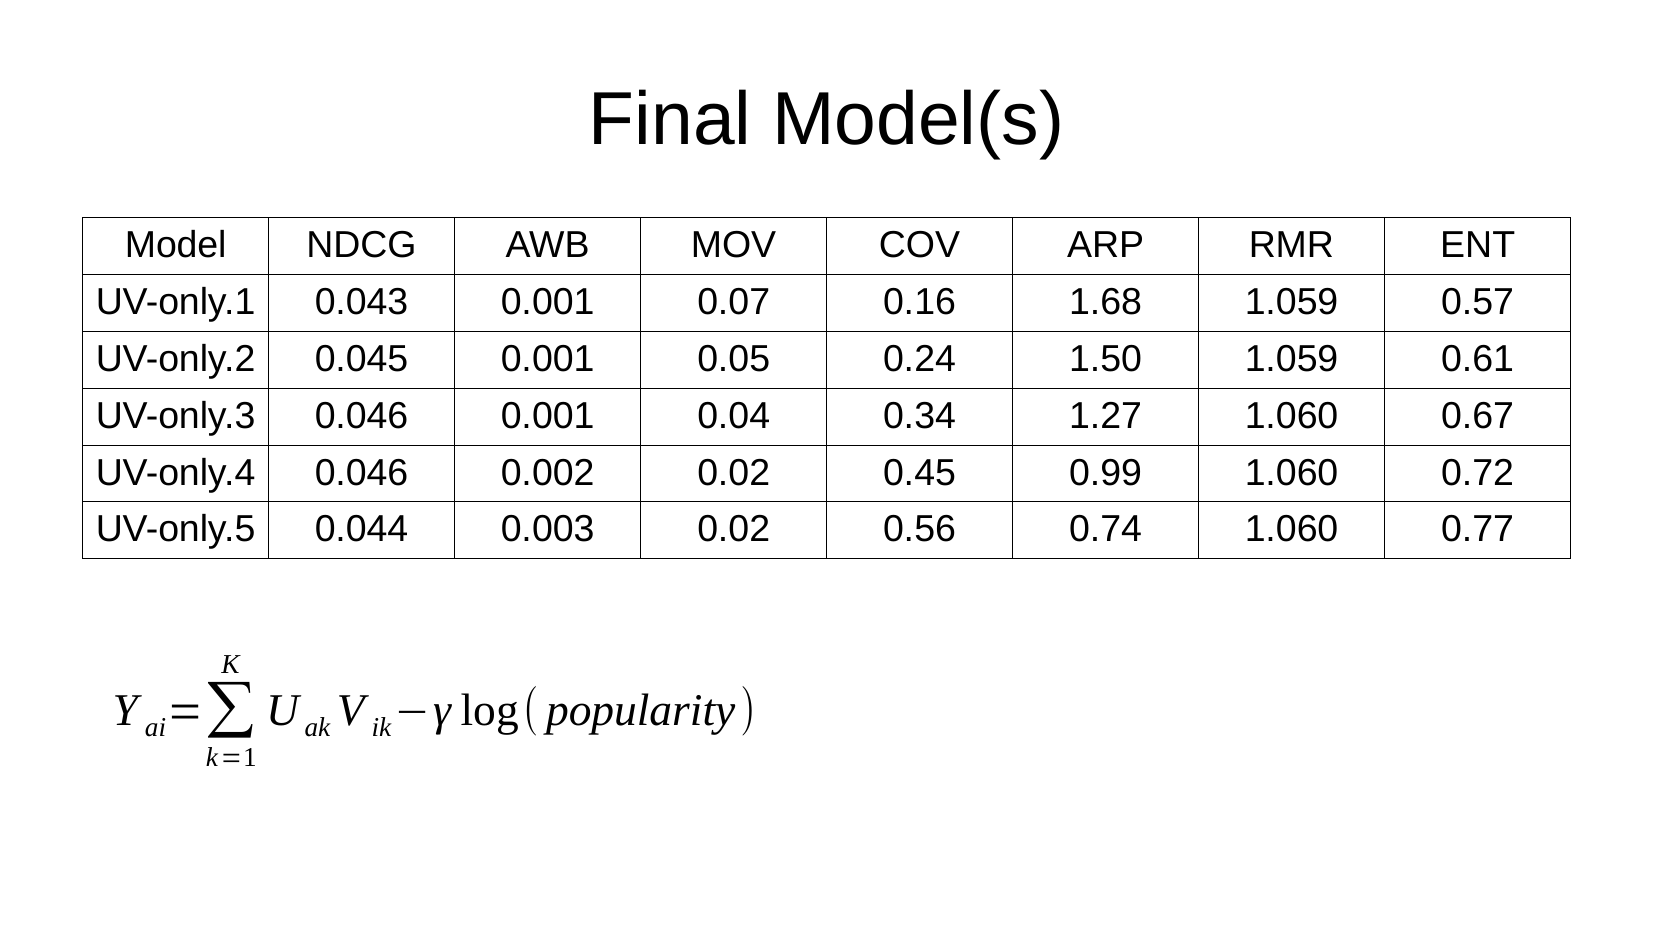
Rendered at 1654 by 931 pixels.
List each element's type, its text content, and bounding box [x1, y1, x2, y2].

title Final Model(s) [82, 36, 1571, 193]
table_cell 1.27 [1013, 389, 1198, 445]
table_cell UV-only.1 [83, 275, 268, 331]
table_cell 1.059 [1199, 332, 1384, 388]
table_cell 0.04 [641, 389, 826, 445]
table_header AWB [455, 218, 640, 274]
table_header MOV [641, 218, 826, 274]
table_cell 0.74 [1013, 502, 1198, 558]
table_header ARP [1013, 218, 1198, 274]
text_box [721, 412, 930, 441]
table_cell 0.77 [1385, 502, 1570, 558]
table_cell 0.07 [641, 275, 826, 331]
table_cell 0.56 [827, 502, 1012, 558]
table_cell 1.50 [1013, 332, 1198, 388]
table_header COV [827, 218, 1012, 274]
table_header RMR [1199, 218, 1384, 274]
table_cell UV-only.2 [83, 332, 268, 388]
table_cell 0.02 [641, 502, 826, 558]
table_cell 0.046 [269, 446, 454, 501]
table_header Model [83, 218, 268, 274]
table_header NDCG [269, 218, 454, 274]
table_cell 0.45 [827, 446, 1012, 501]
table_cell UV-only.3 [83, 389, 268, 445]
table_cell 0.61 [1385, 332, 1570, 388]
table_cell 0.003 [455, 502, 640, 558]
table_cell 1.060 [1199, 389, 1384, 445]
table_cell 0.046 [269, 389, 454, 445]
table_cell 0.001 [455, 389, 640, 445]
table_cell 0.67 [1385, 389, 1570, 445]
table_cell 1.68 [1013, 275, 1198, 331]
table_cell 0.05 [641, 332, 826, 388]
table_cell 0.16 [827, 275, 1012, 331]
table_cell 0.34 [827, 389, 1012, 445]
text_box [112, 648, 758, 773]
table_cell 0.99 [1013, 446, 1198, 501]
table_cell 0.002 [455, 446, 640, 501]
table_cell 0.043 [269, 275, 454, 331]
table_cell 0.02 [641, 446, 826, 501]
table_cell 0.045 [269, 332, 454, 388]
table_cell 0.001 [455, 332, 640, 388]
table_cell 0.57 [1385, 275, 1570, 331]
table_cell 1.060 [1199, 502, 1384, 558]
table_cell UV-only.4 [83, 446, 268, 501]
table_cell 0.044 [269, 502, 454, 558]
table_cell 1.060 [1199, 446, 1384, 501]
table_cell 1.059 [1199, 275, 1384, 331]
table_cell UV-only.5 [83, 502, 268, 558]
table_header ENT [1385, 218, 1570, 274]
table_cell 0.001 [455, 275, 640, 331]
table_cell 0.24 [827, 332, 1012, 388]
table_cell 0.72 [1385, 446, 1570, 501]
